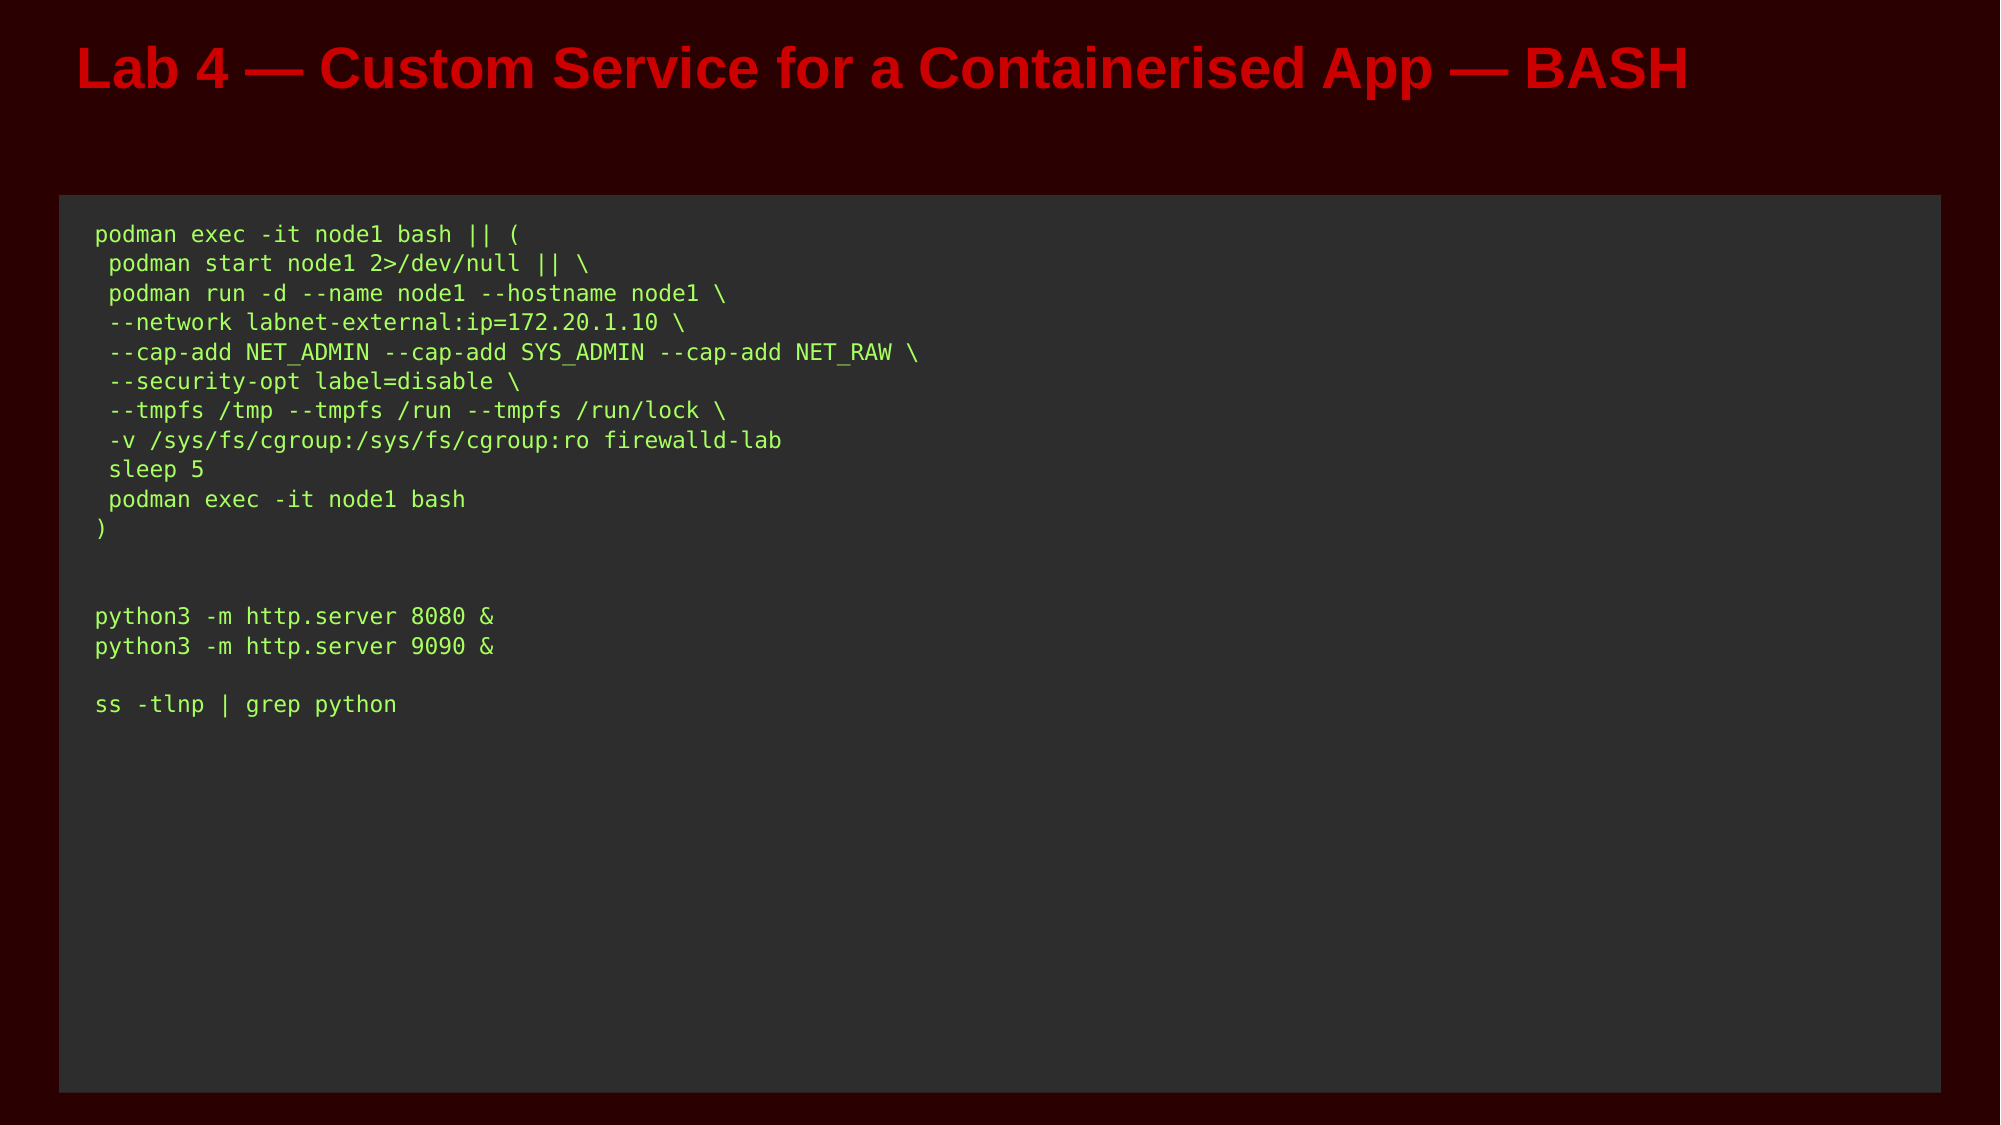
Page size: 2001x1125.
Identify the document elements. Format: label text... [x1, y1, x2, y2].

text_box podman exec -it node1 bash || ( podman start node1 2>/dev/null || \ podman run -d --name node1 --hostname node1 \ --network labnet-external:ip=172.20.1.10 \ --cap-add NET_ADMIN --cap-add SYS_ADMIN --cap-add NET_RAW \ --security-opt label=disable \ --tmpfs /tmp --tmpfs /run --tmpfs /run/lock \ -v /sys/fs/cgroup:/sys/fs/cgroup:ro firewalld-lab sleep 5 podman exec -it node1 bash ) python3 -m http.server 8080 & python3 -m http.server 9090 & ss -tlnp | grep python [59, 194, 1942, 1093]
text_box Lab 4 — Custom Service for a Containerised App — BASH [59, 23, 1942, 178]
